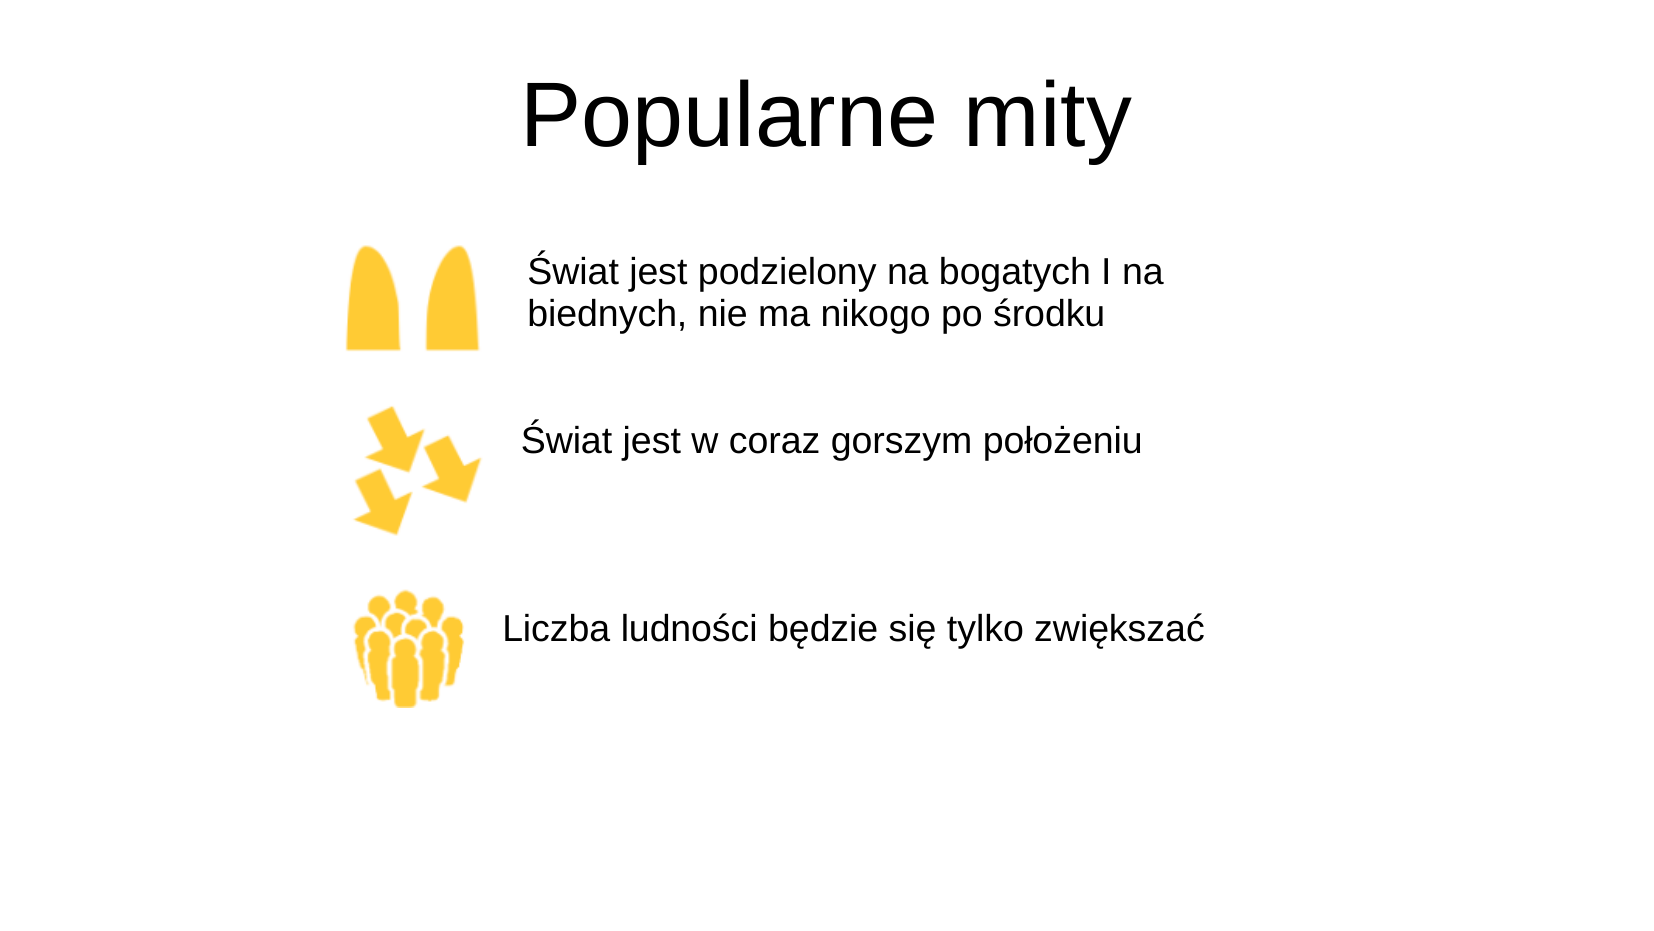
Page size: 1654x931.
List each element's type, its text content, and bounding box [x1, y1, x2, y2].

text_box Świat jest w coraz gorszym położeniu [505, 412, 1331, 526]
title Popularne mity [82, 37, 1571, 193]
text_box Świat jest podzielony na bogatych I na biednych, nie ma nikogo po środku [512, 242, 1338, 356]
text_box Liczba ludności będzie się tylko zwiększać [487, 600, 1313, 713]
picture [337, 224, 506, 708]
